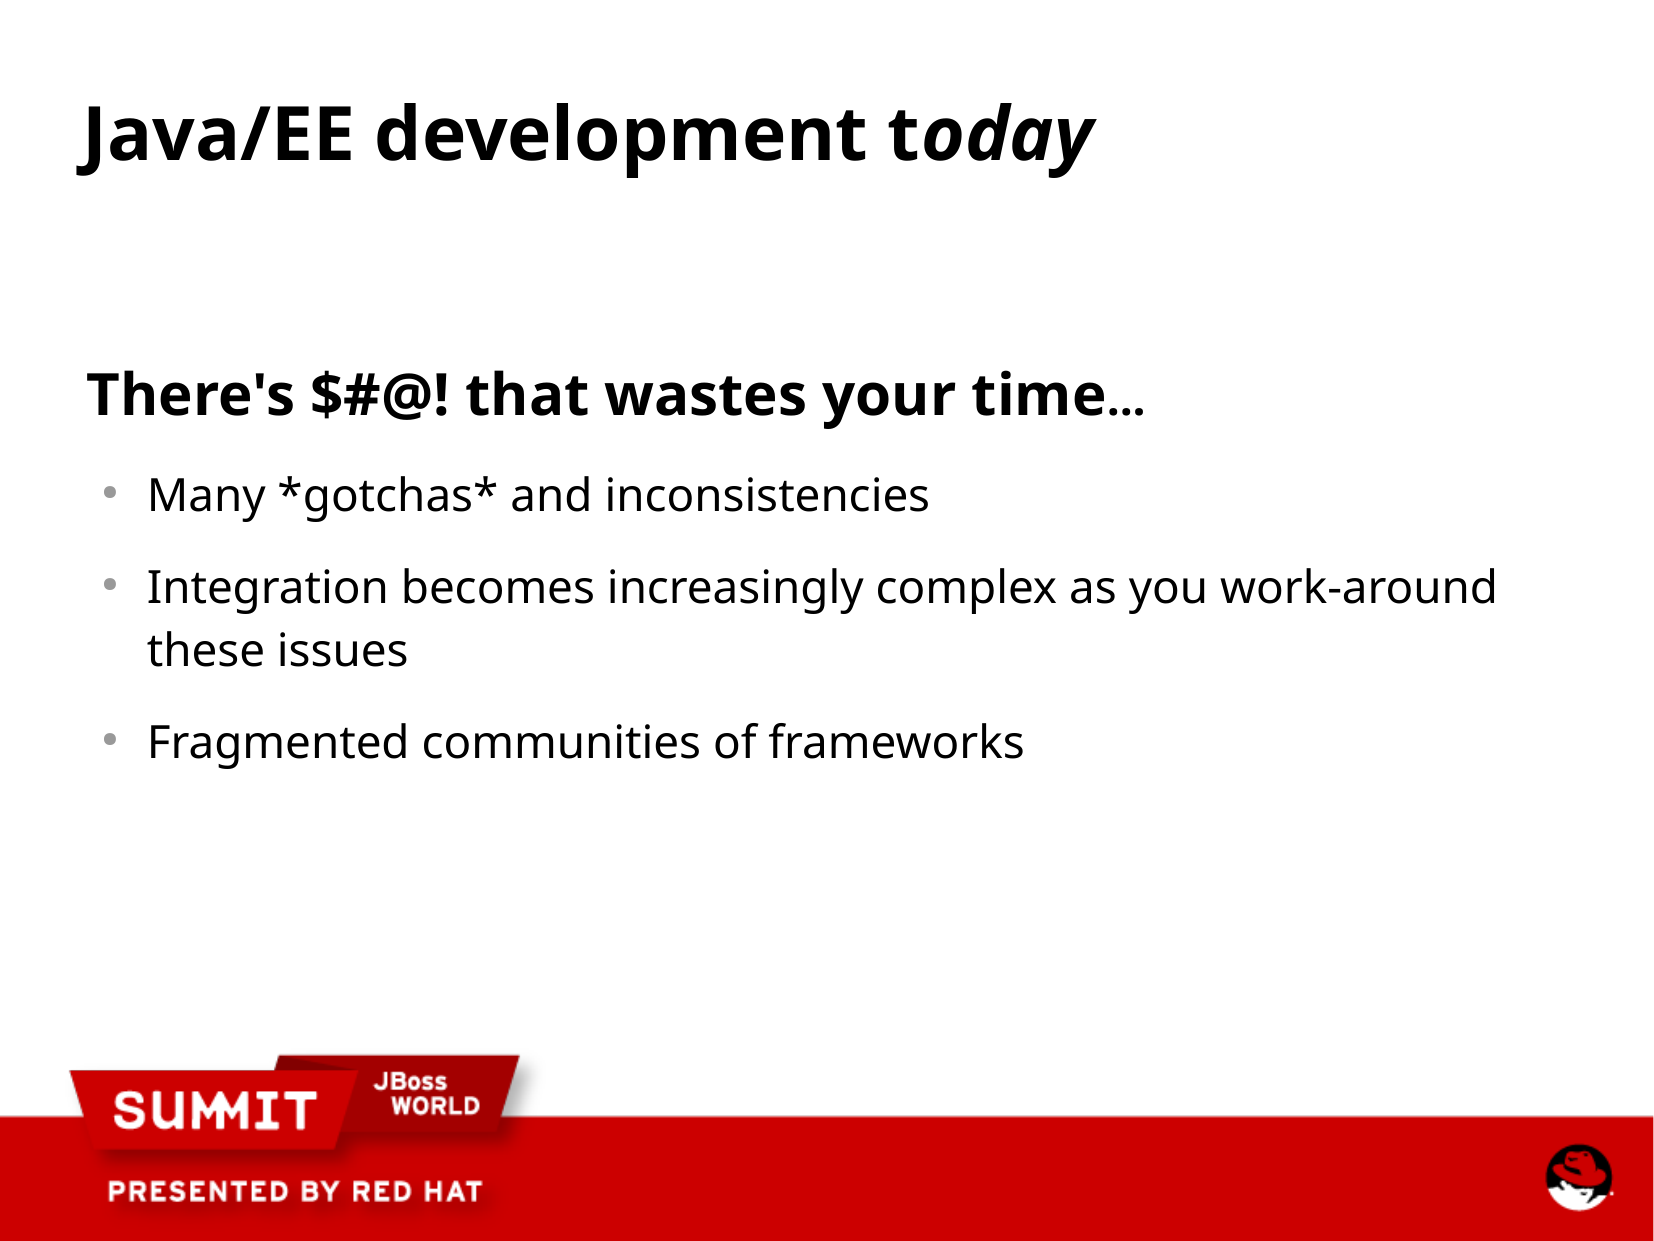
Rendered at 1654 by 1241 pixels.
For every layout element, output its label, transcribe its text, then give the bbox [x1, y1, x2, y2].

list There's $#@! that wastes your time... Many *gotchas* and inconsistencies Integration becomes increasingly complex as you work-around these issues Fragmented communities of frameworks [86, 244, 1576, 1039]
title Java/EE development today [82, 37, 1571, 226]
picture [0, 1043, 1654, 1241]
